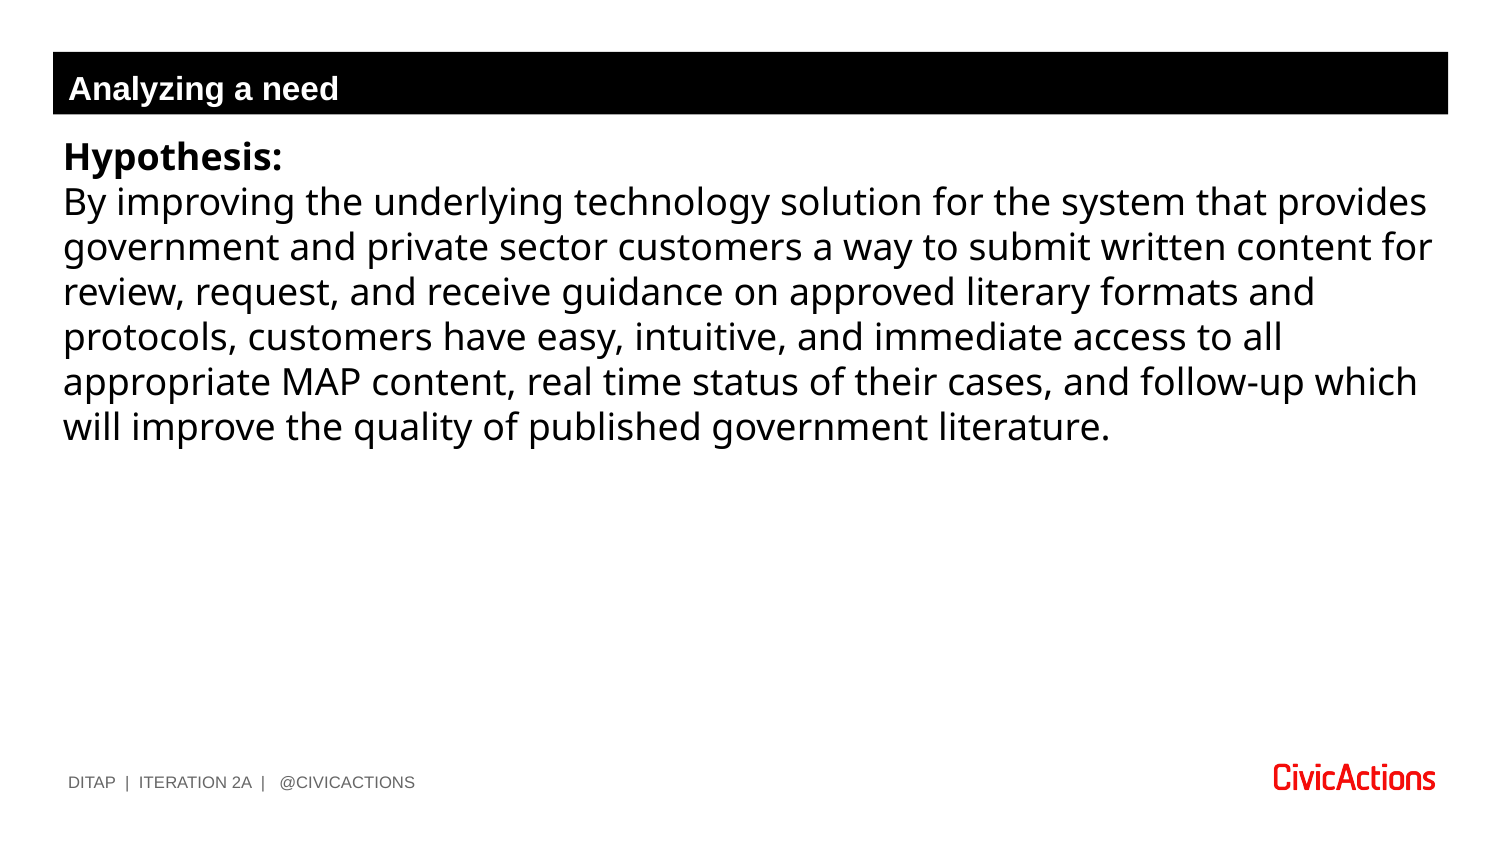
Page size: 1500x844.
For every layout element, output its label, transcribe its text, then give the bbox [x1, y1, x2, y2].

picture [1271, 758, 1438, 795]
title Analyzing a need [53, 51, 1449, 115]
list Hypothesis: By improving the underlying technology solution for the system that provides government and private sector customers a way to submit written content for review, request, and receive guidance on approved literary formats and protocols, customers have easy, intuitive, and immediate access to all appropriate MAP content, real time status of their cases, and follow-up which will improve the quality of published government literature. [53, 123, 1449, 717]
